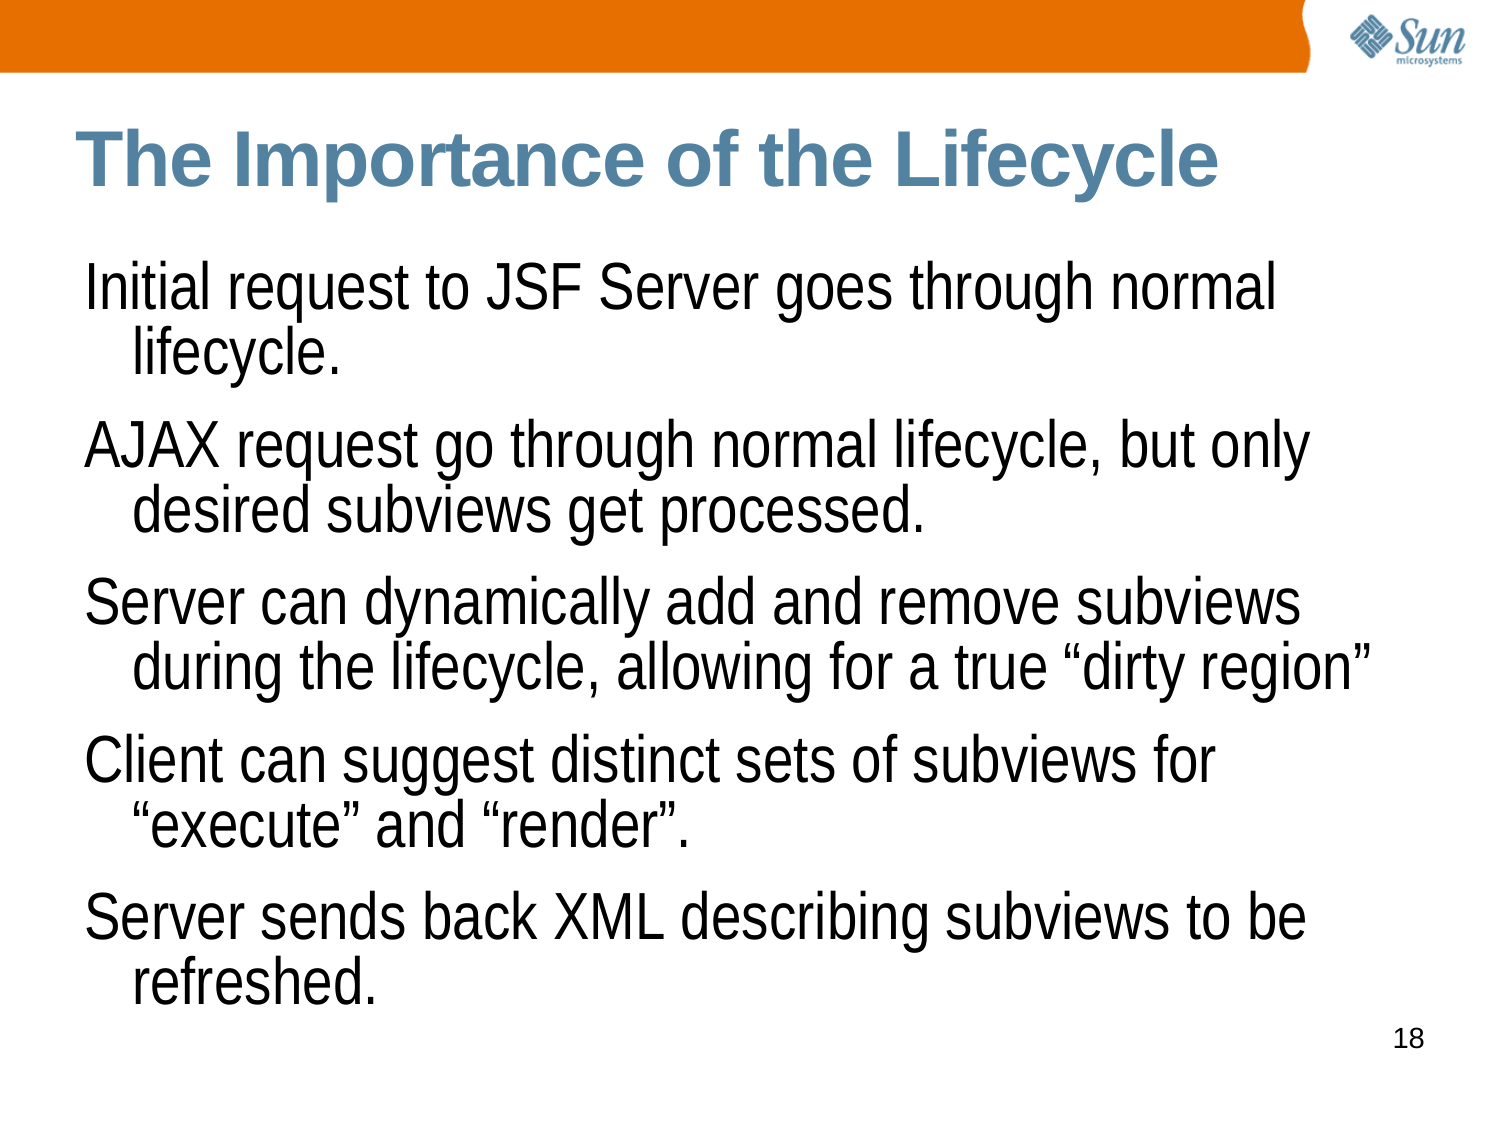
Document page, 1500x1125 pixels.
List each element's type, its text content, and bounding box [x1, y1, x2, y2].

picture [0, 0, 1500, 75]
list Initial request to JSF Server goes through normal lifecycle. AJAX request go through normal lifecycle, but only desired subviews get processed. Server can dynamically add and remove subviews during the lifecycle, allowing for a true “dirty region” Client can suggest distinct sets of subviews for “execute” and “render”. Server sends back XML describing subviews to be refreshed. [64, 257, 1402, 1032]
title The Importance of the Lifecycle [75, 122, 1438, 228]
